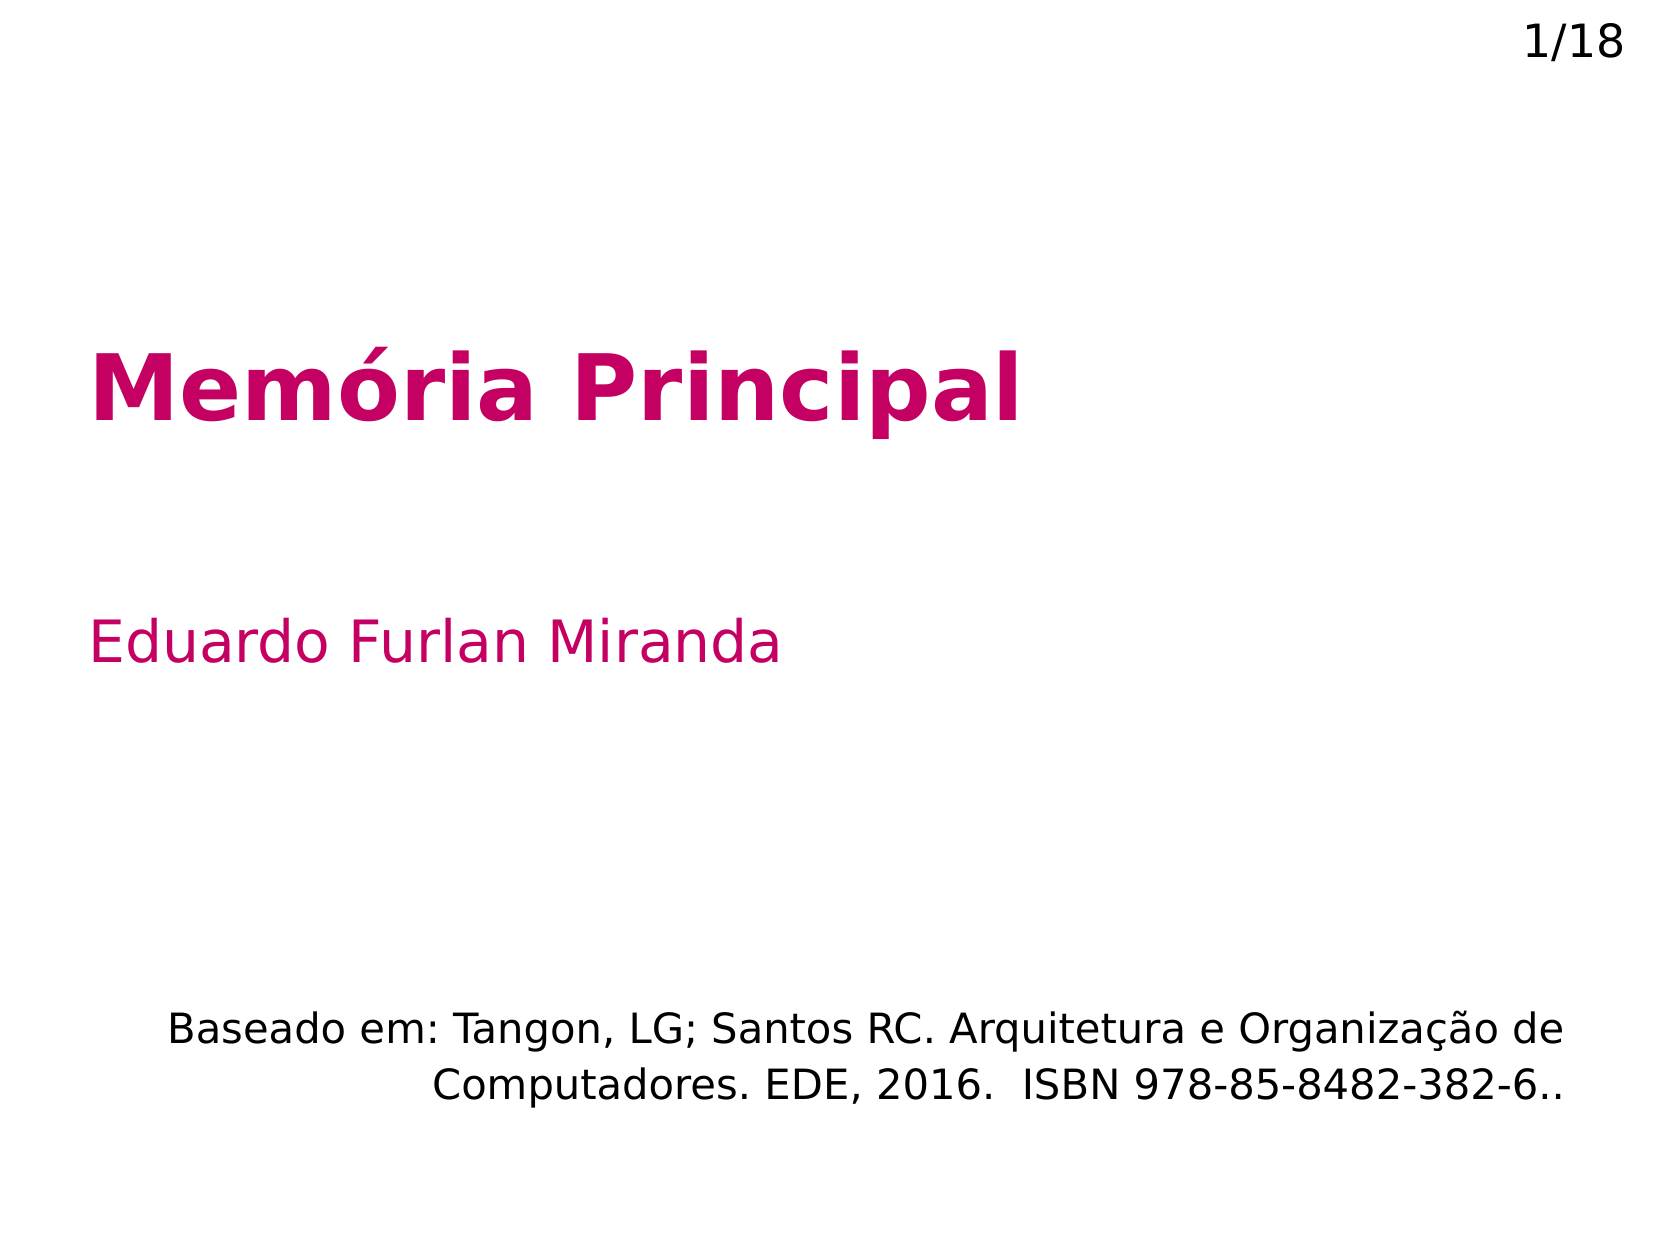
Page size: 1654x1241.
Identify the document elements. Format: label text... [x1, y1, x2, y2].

list Baseado em: Tangon, LG; Santos RC. Arquitetura e Organização de Computadores. EDE, 2016. ISBN 978-85-8482-382-6.. [147, 998, 1565, 1211]
title Memória Principal Eduardo Furlan Miranda [88, 29, 1565, 1034]
